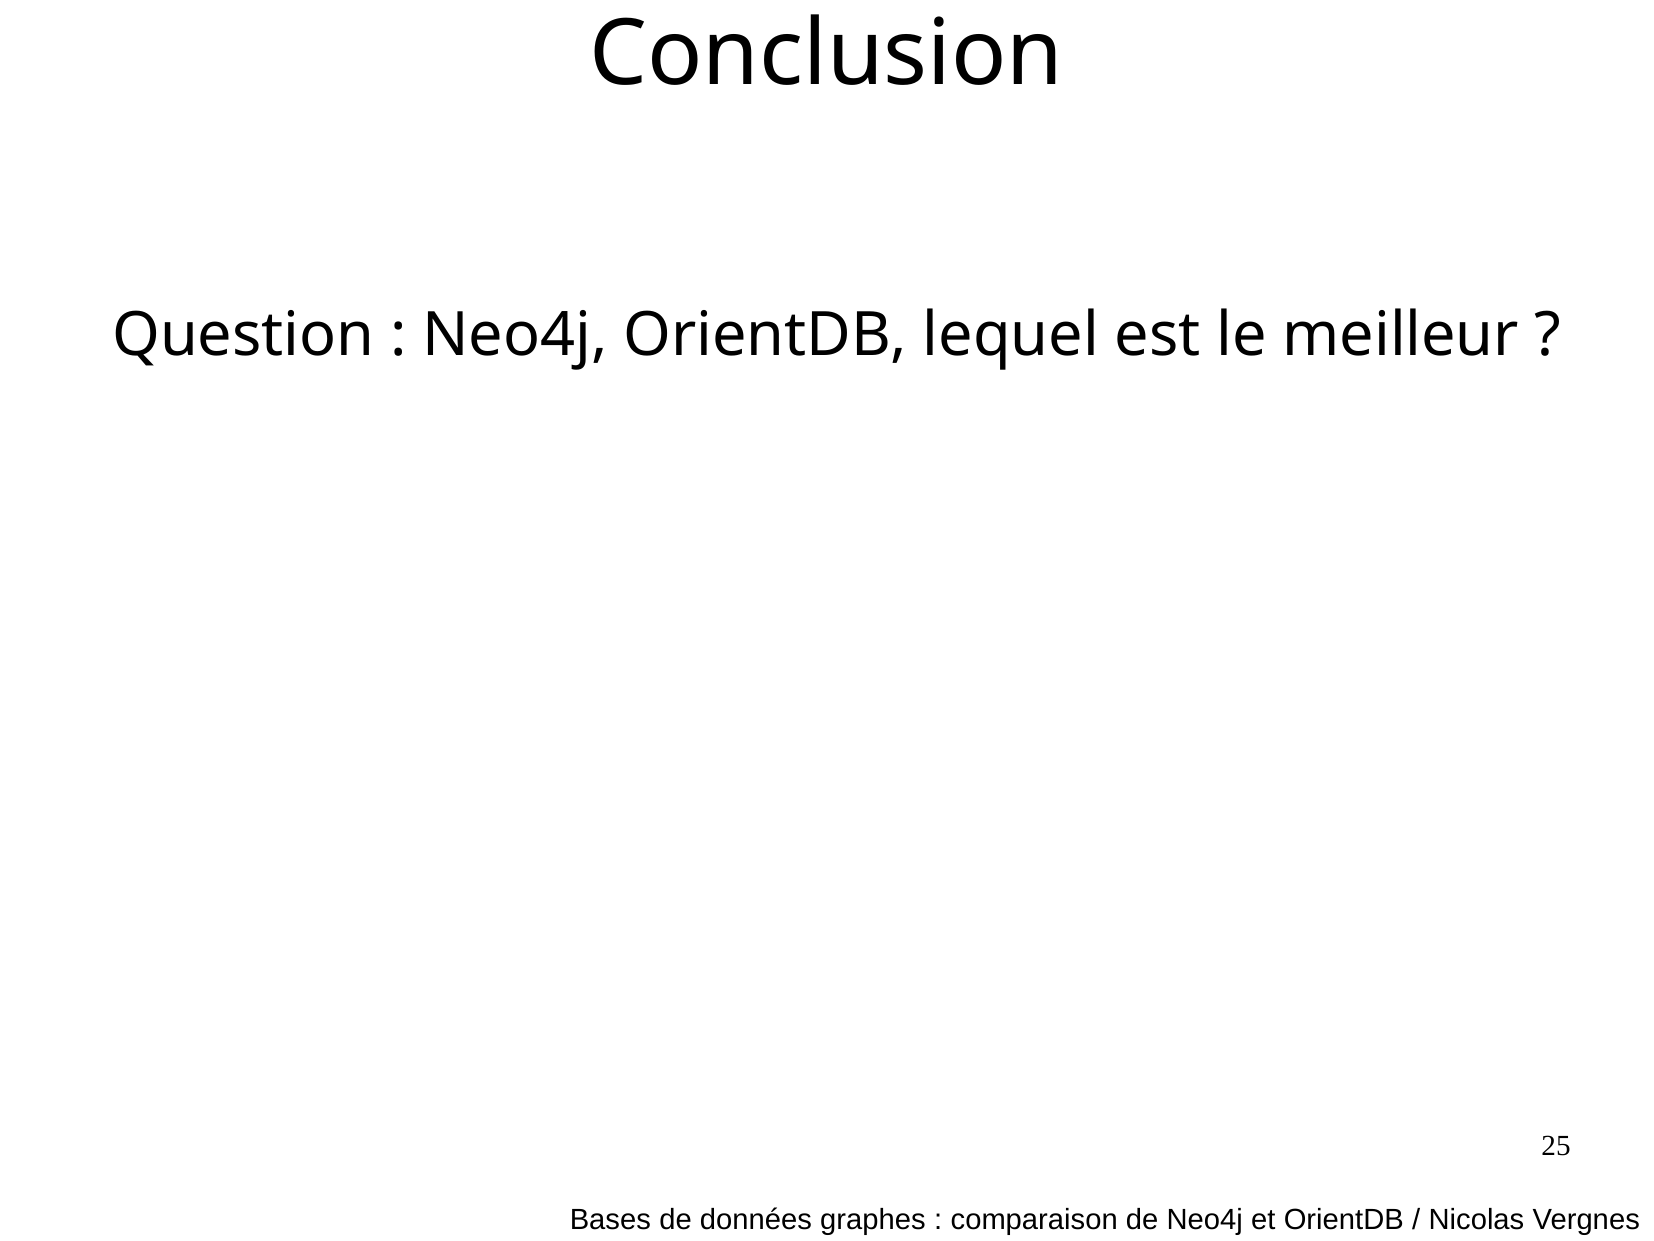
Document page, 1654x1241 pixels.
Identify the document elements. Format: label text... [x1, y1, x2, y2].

text_box Bases de données graphes : comparaison de Neo4j et OrientDB / Nicolas Vergnes [555, 1195, 1654, 1241]
title Conclusion [82, 0, 1571, 103]
list Question : Neo4j, OrientDB, lequel est le meilleur ? [47, 290, 1595, 378]
